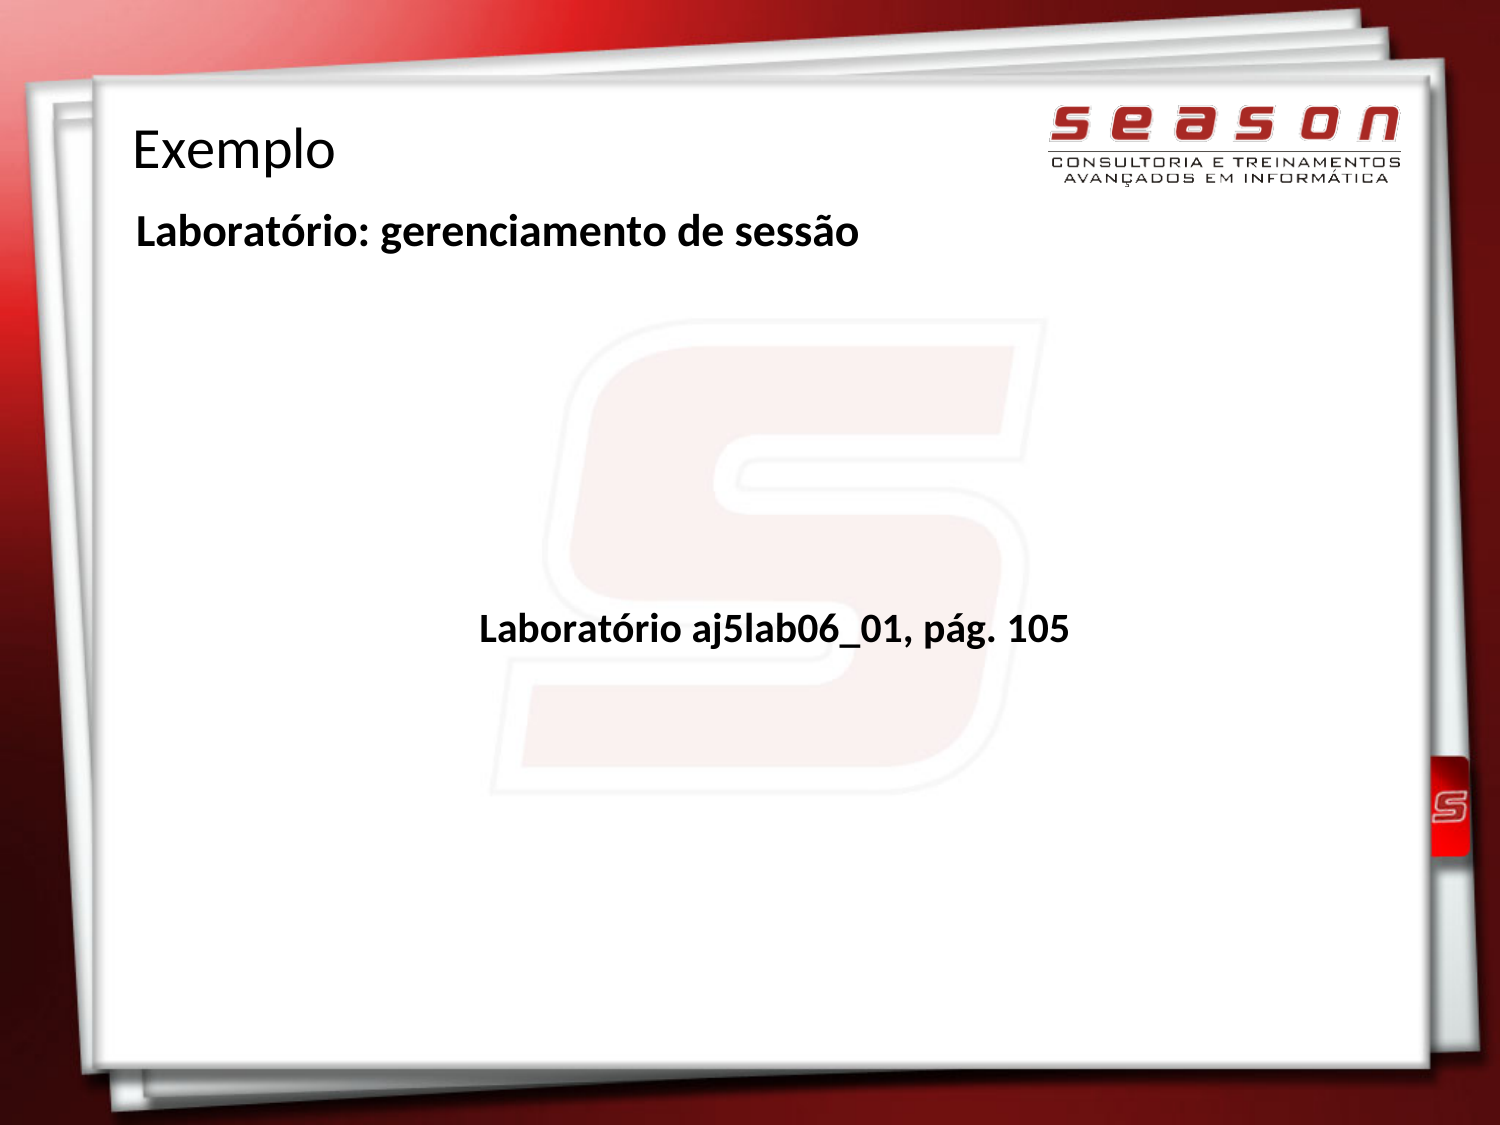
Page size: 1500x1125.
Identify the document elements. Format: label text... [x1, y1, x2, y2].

text_box Laboratório: gerenciamento de sessão [119, 200, 1240, 256]
text_box Laboratório aj5lab06_01, pág. 105 [207, 357, 1328, 894]
title Exemplo [118, 33, 1394, 257]
picture [0, 0, 1500, 1125]
